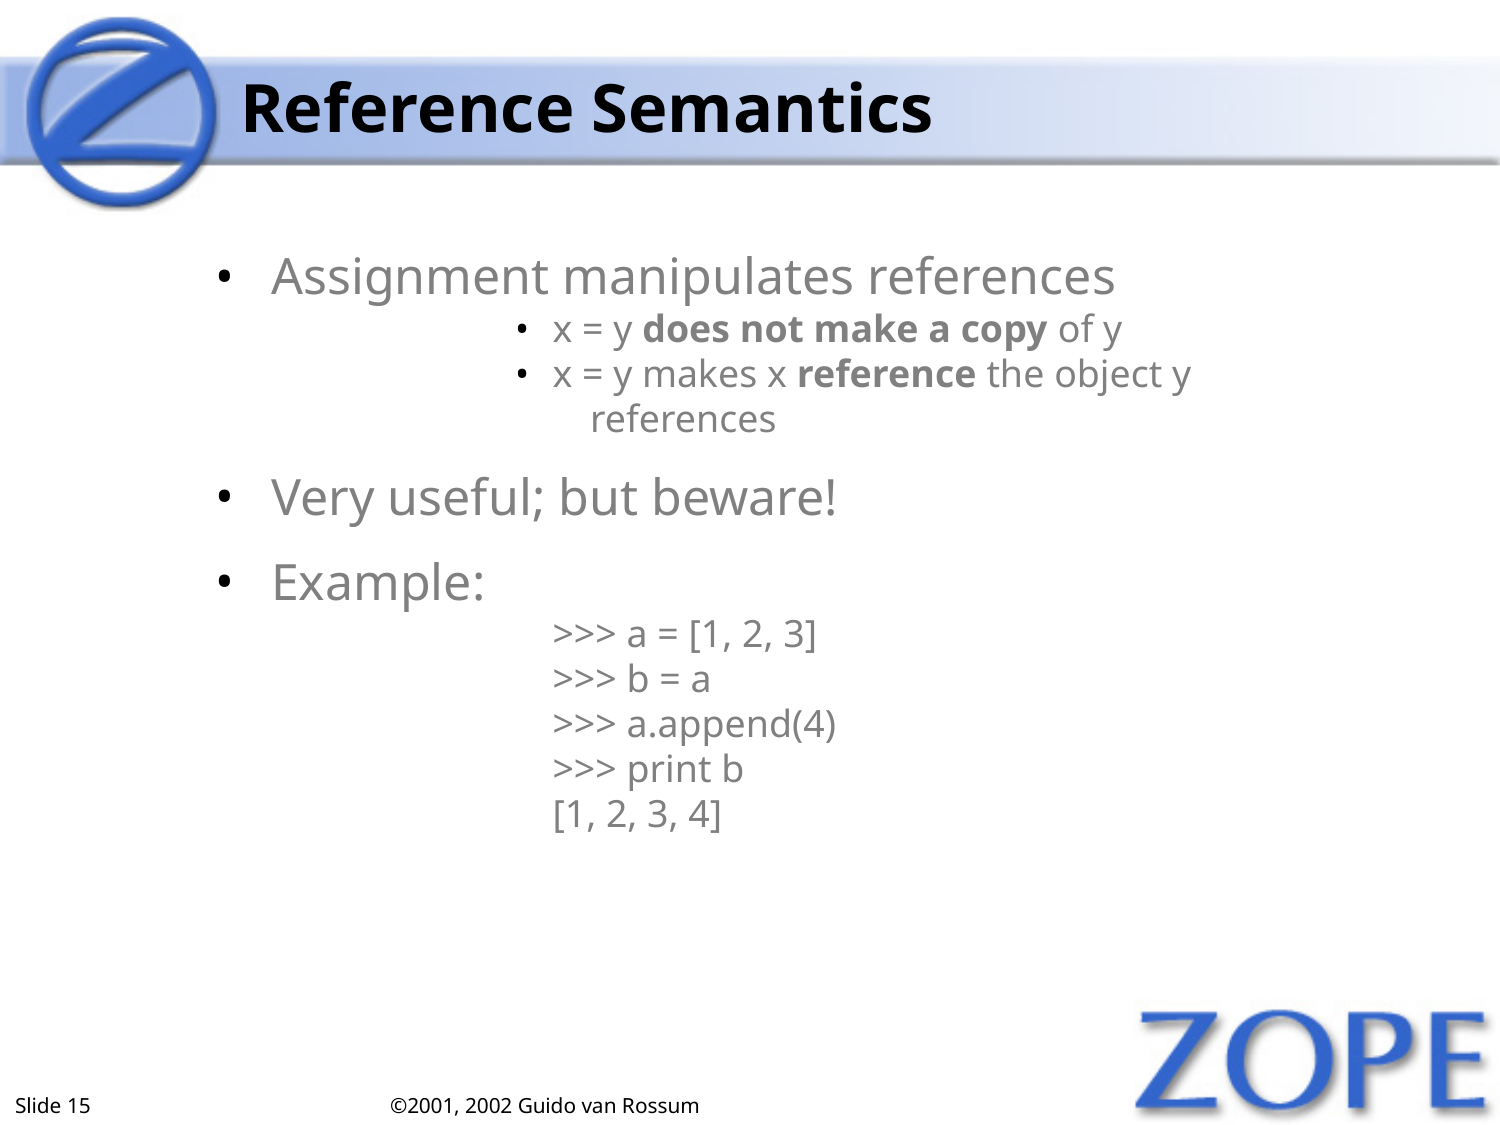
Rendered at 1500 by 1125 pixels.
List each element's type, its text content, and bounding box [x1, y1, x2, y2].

title Reference Semantics [225, 50, 1467, 163]
list Assignment manipulates references x = y does not make a copy of y x = y makes x reference the object y references Very useful; but beware! Example: >>> a = [1, 2, 3] >>> b = a >>> a.append(4) >>> print b [1, 2, 3, 4] [200, 237, 1388, 1001]
